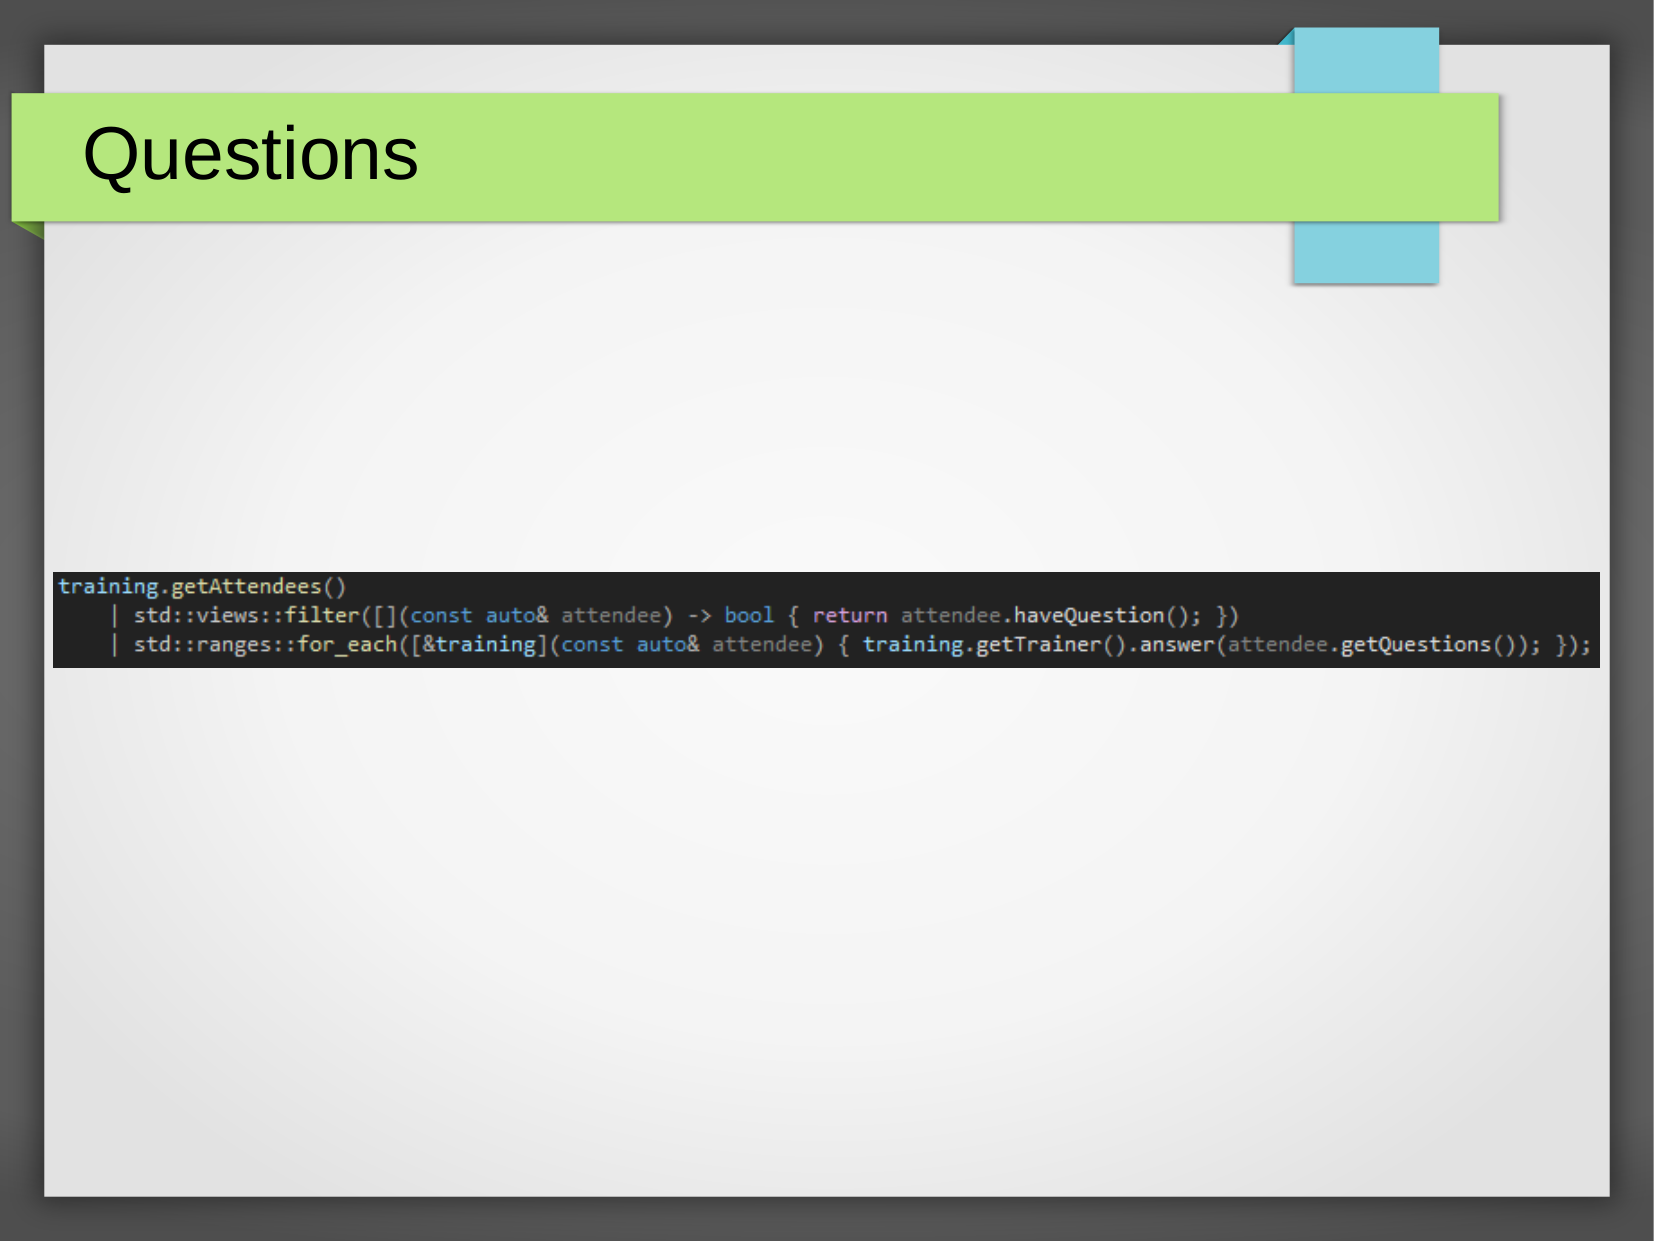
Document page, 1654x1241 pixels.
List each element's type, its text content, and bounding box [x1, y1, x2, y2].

title Questions [82, 94, 1264, 213]
picture [0, 0, 1654, 1241]
